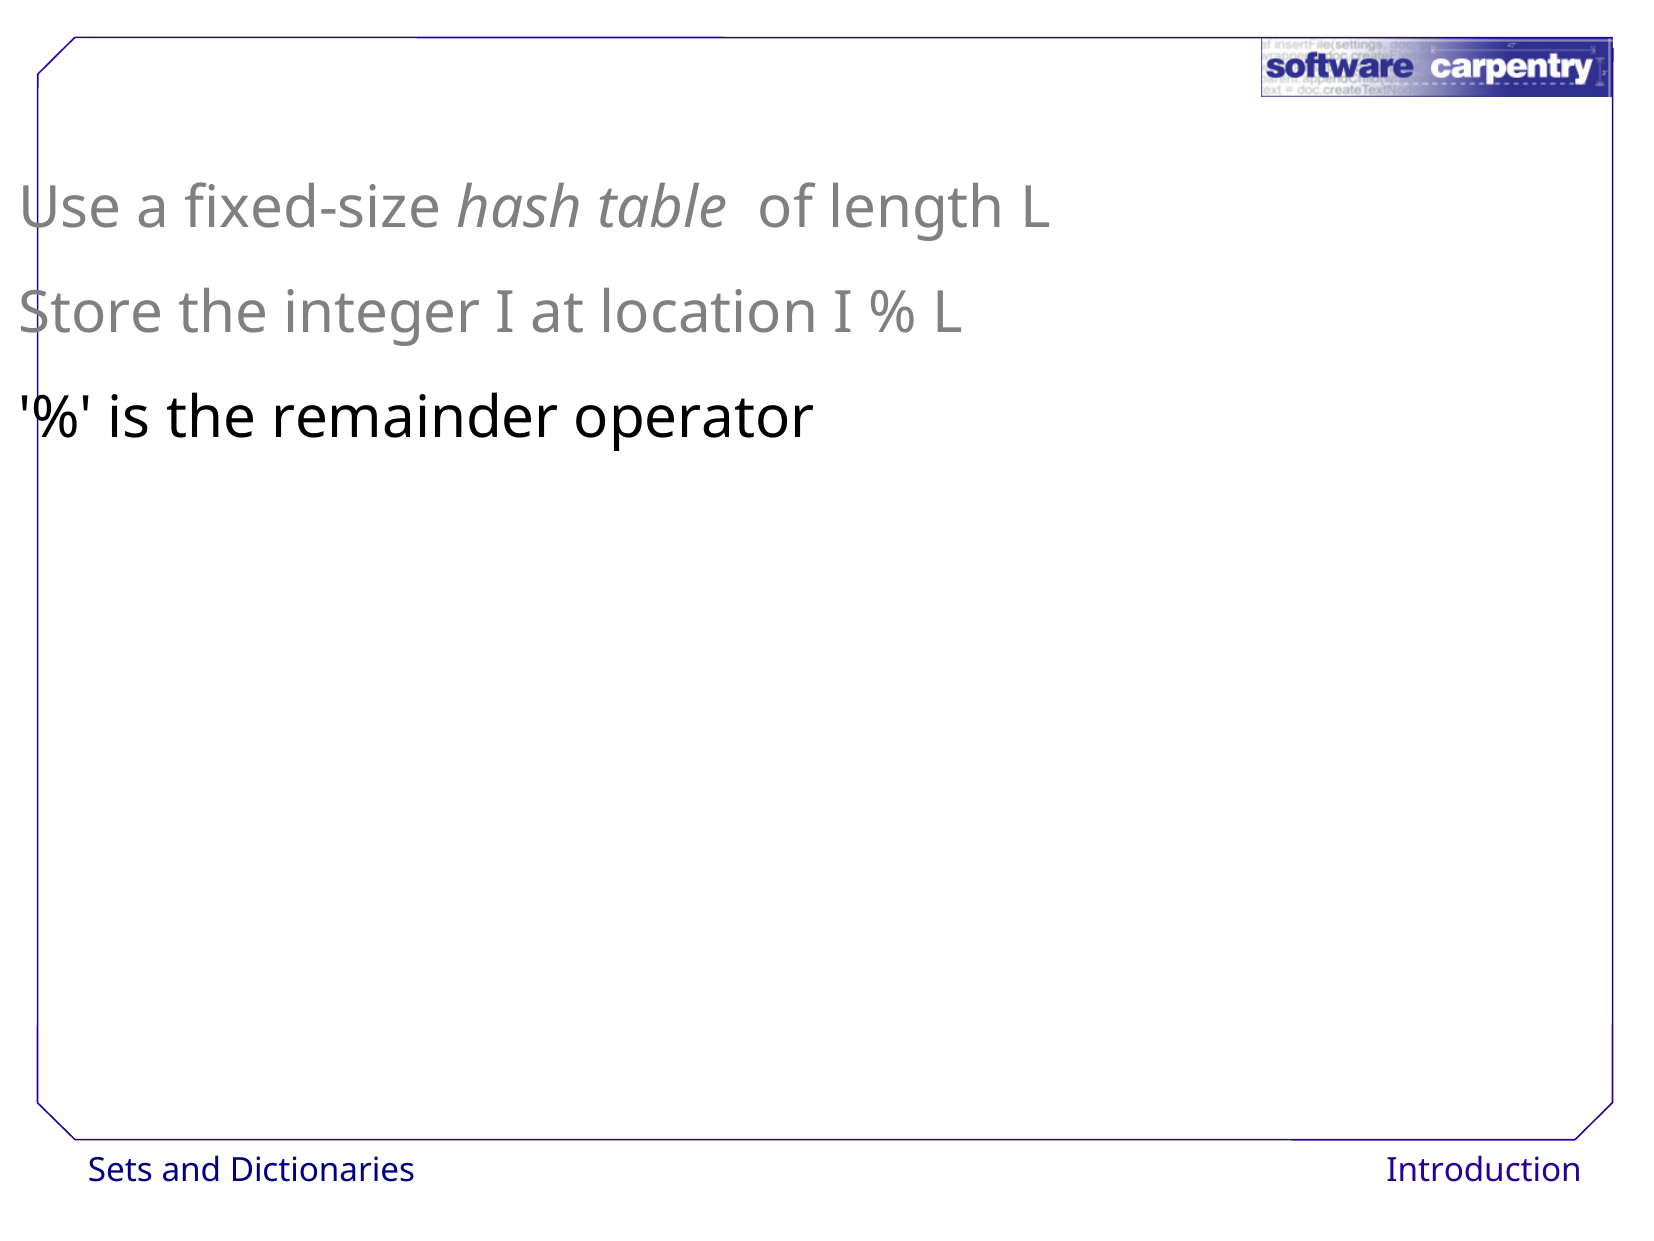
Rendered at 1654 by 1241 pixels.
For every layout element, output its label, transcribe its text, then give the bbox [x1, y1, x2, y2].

picture [1261, 39, 1613, 97]
text_box Use a fixed-size hash table of length L Store the integer I at location I % L '%' is the remainder operator [3, 126, 1216, 458]
